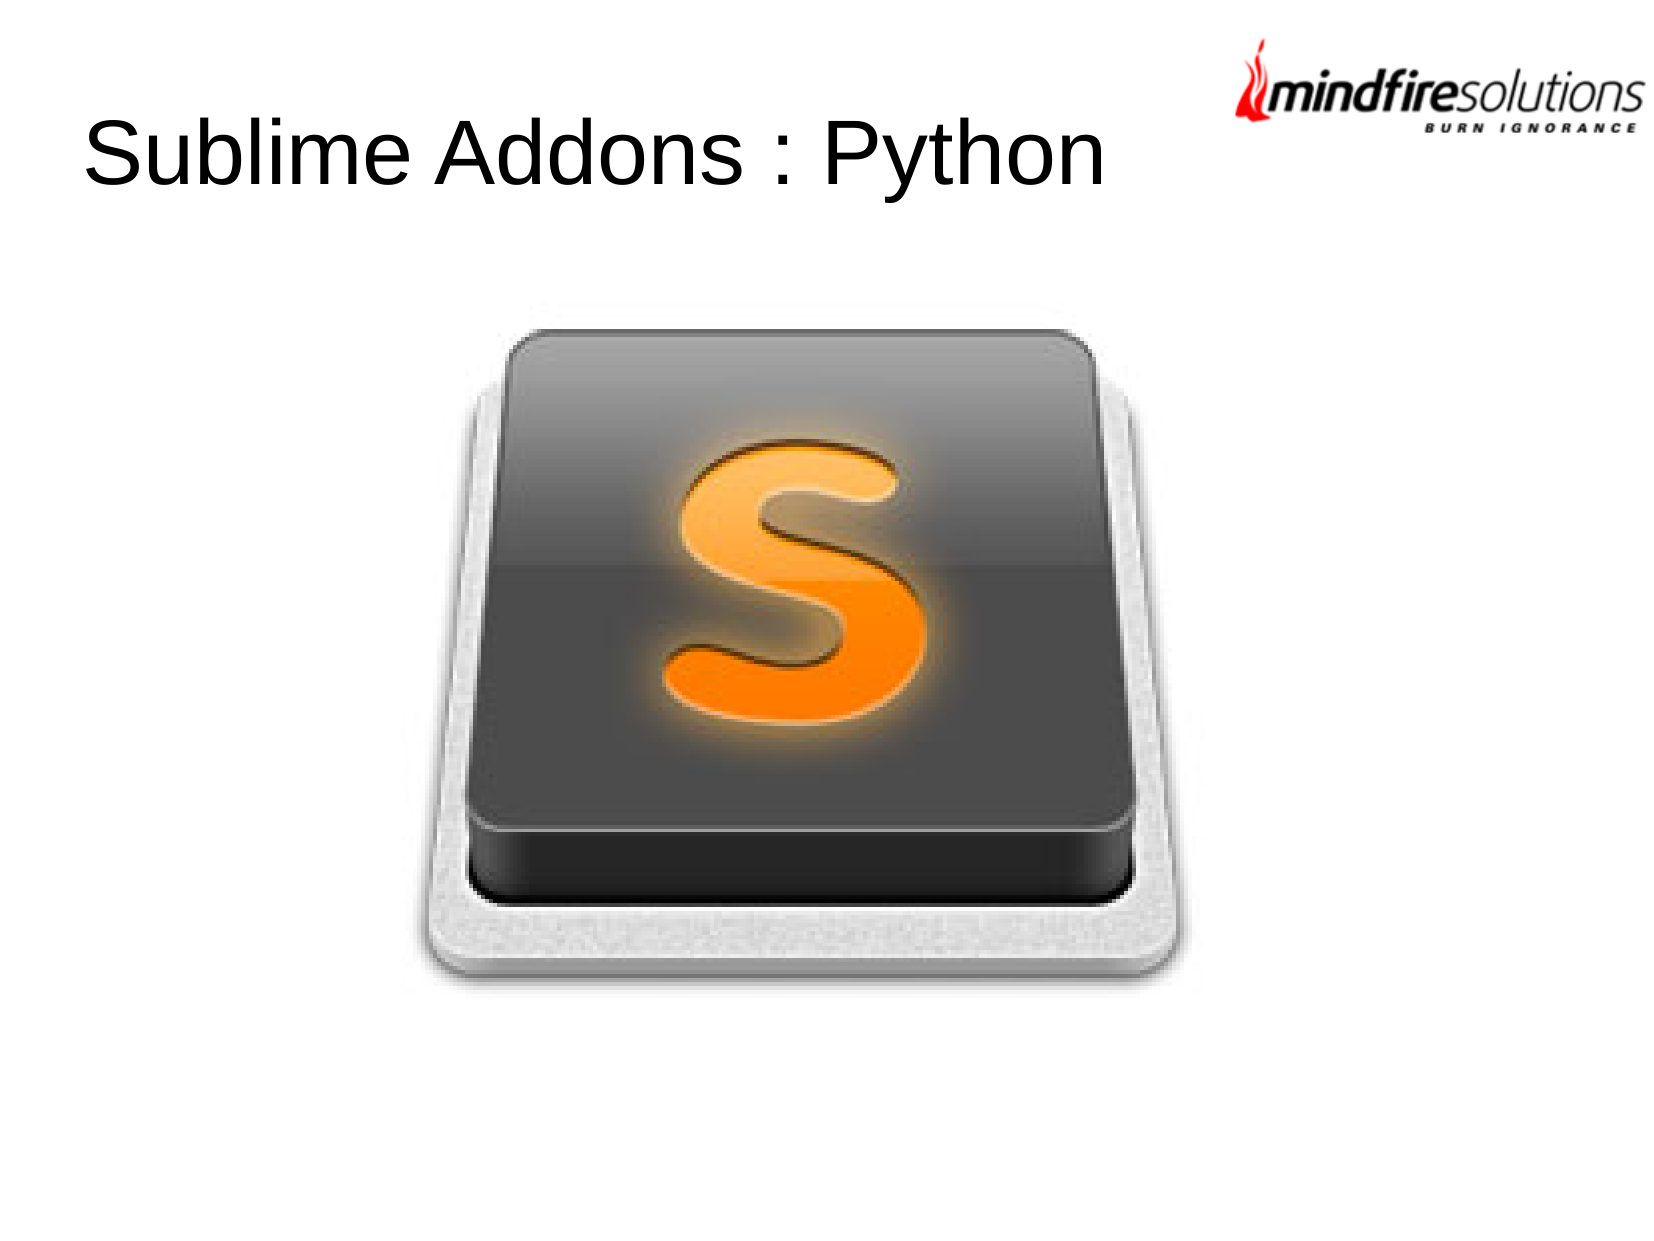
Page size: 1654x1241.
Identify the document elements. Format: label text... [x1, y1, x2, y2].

picture [1228, 4, 1652, 166]
title Sublime Addons : Python [82, 49, 1571, 257]
picture [401, 271, 1205, 1057]
